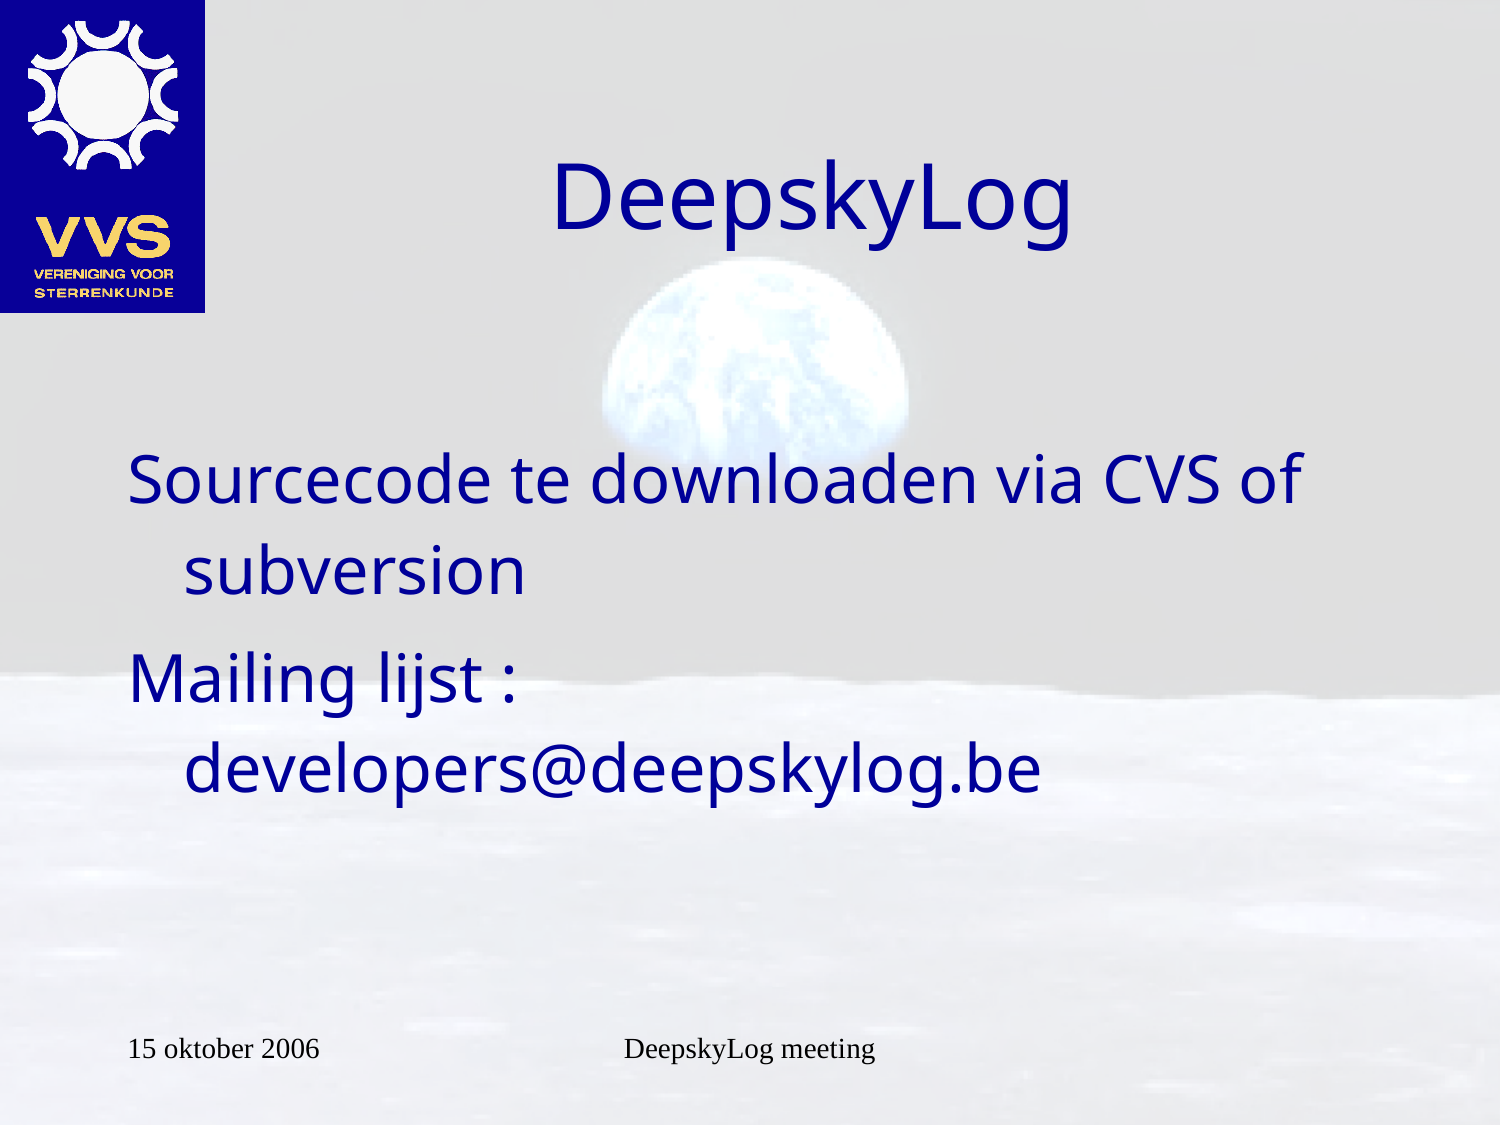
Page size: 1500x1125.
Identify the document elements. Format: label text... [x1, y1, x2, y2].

list Sourcecode te downloaden via CVS of subversion Mailing lijst : developers@deepskylog.be [112, 425, 1388, 1001]
picture [0, 0, 205, 313]
title DeepskyLog [237, 99, 1388, 288]
